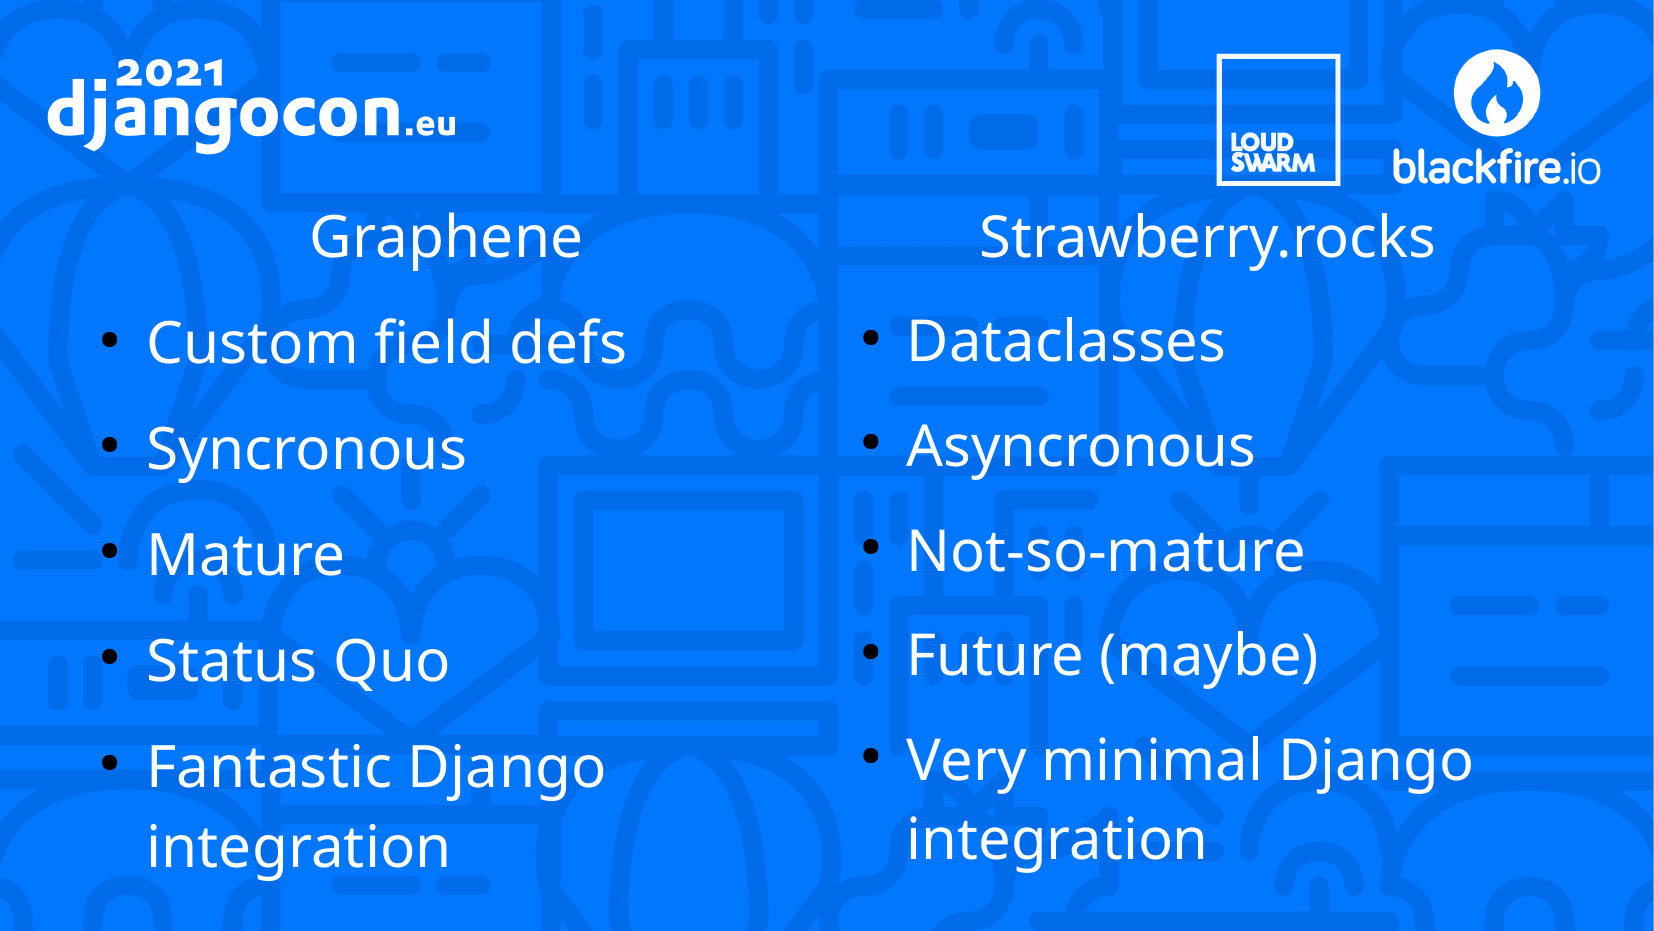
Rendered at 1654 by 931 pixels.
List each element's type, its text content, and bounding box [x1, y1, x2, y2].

list Strawberry.rocks Dataclasses Asyncronous Not-so-mature Future (maybe) Very minimal Django integration [845, 195, 1572, 885]
list Graphene Custom field defs Syncronous Mature Status Quo Fantastic Django integration [83, 195, 811, 886]
picture [0, 0, 1654, 931]
